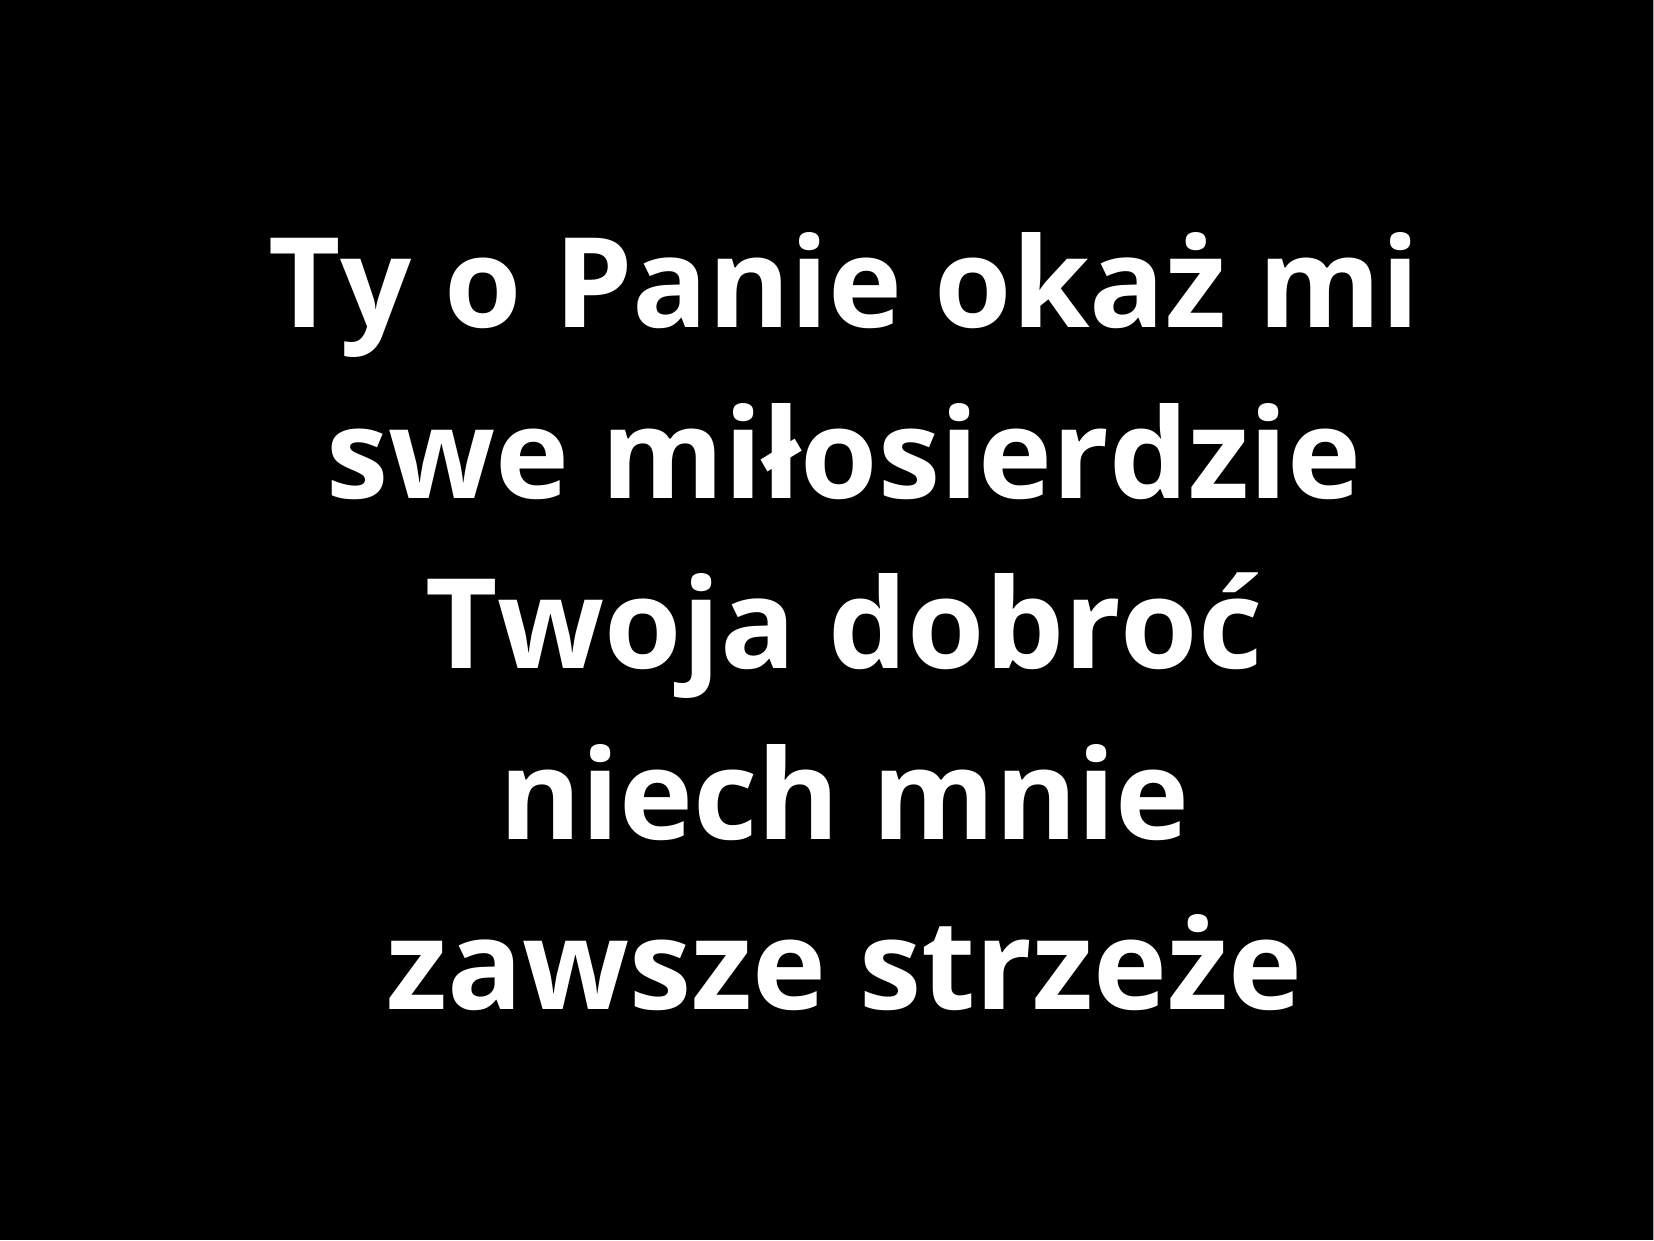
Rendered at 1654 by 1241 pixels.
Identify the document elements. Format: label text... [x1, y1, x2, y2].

subtitle Ty o Panie okaż mi swe miłosierdzie Twoja dobroć niech mnie zawsze strzeże [0, 0, 1654, 1241]
